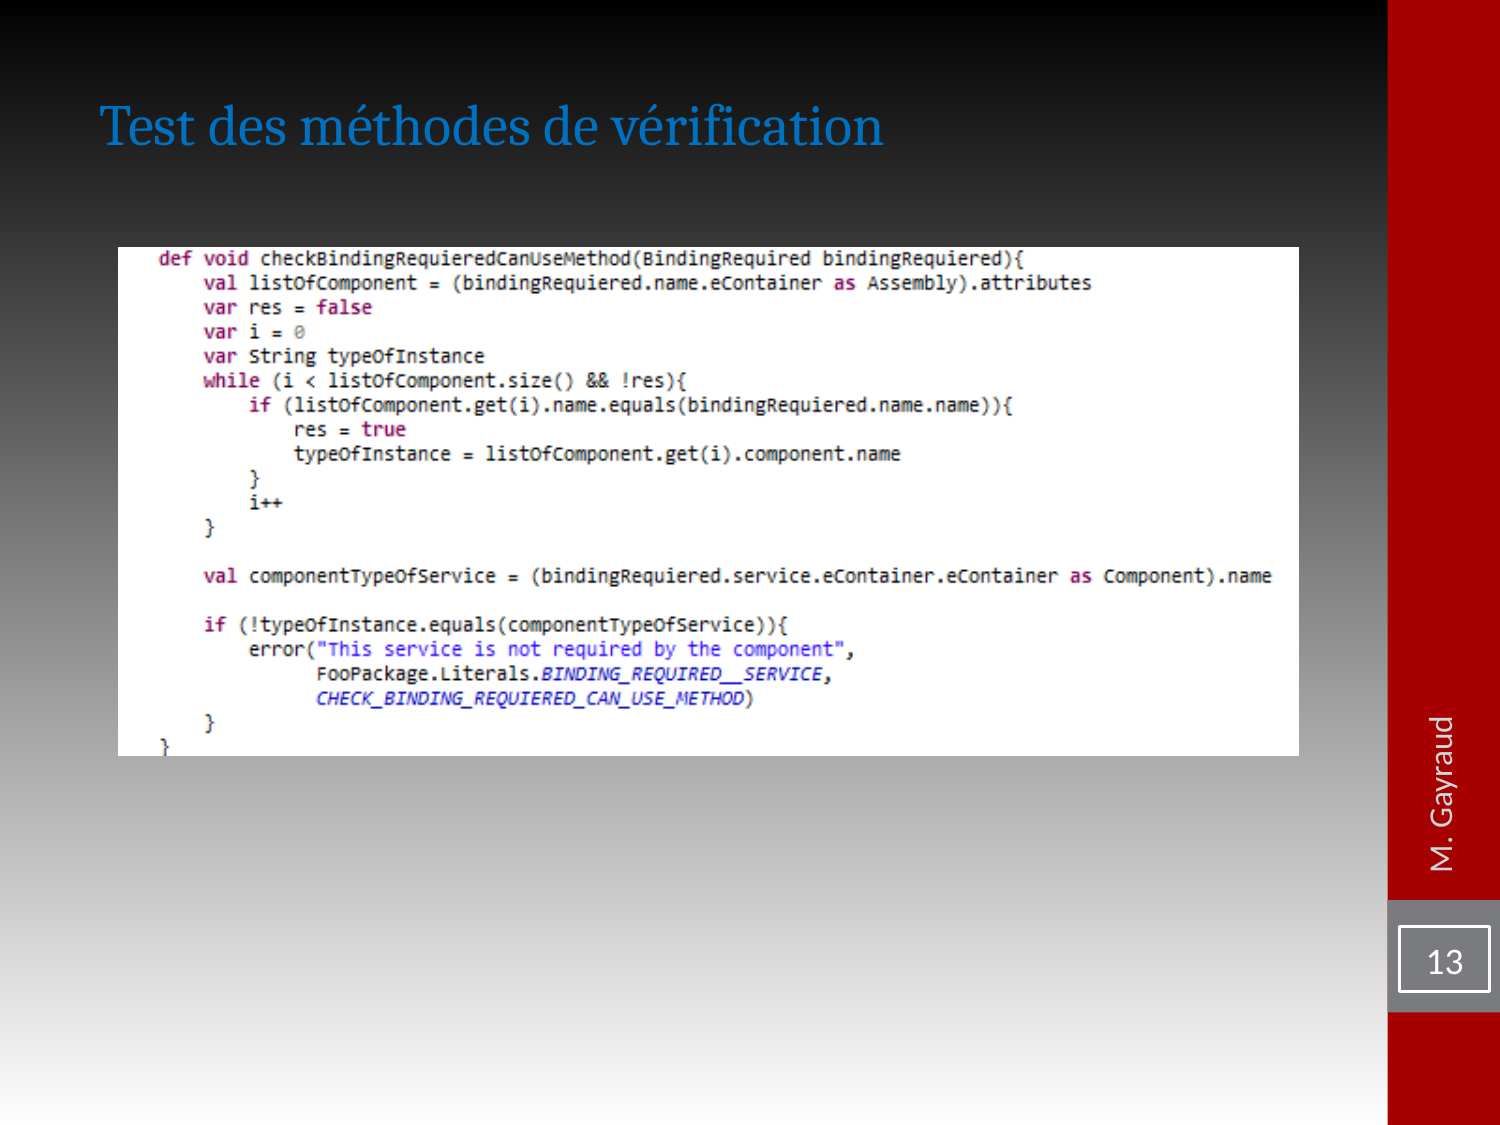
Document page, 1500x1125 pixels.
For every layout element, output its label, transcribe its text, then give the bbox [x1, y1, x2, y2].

slide_number <numéro> [1399, 926, 1490, 992]
title Test des méthodes de vérification [68, 39, 1319, 192]
picture [118, 247, 1299, 756]
footer M. Gayraud [1408, 500, 1469, 889]
